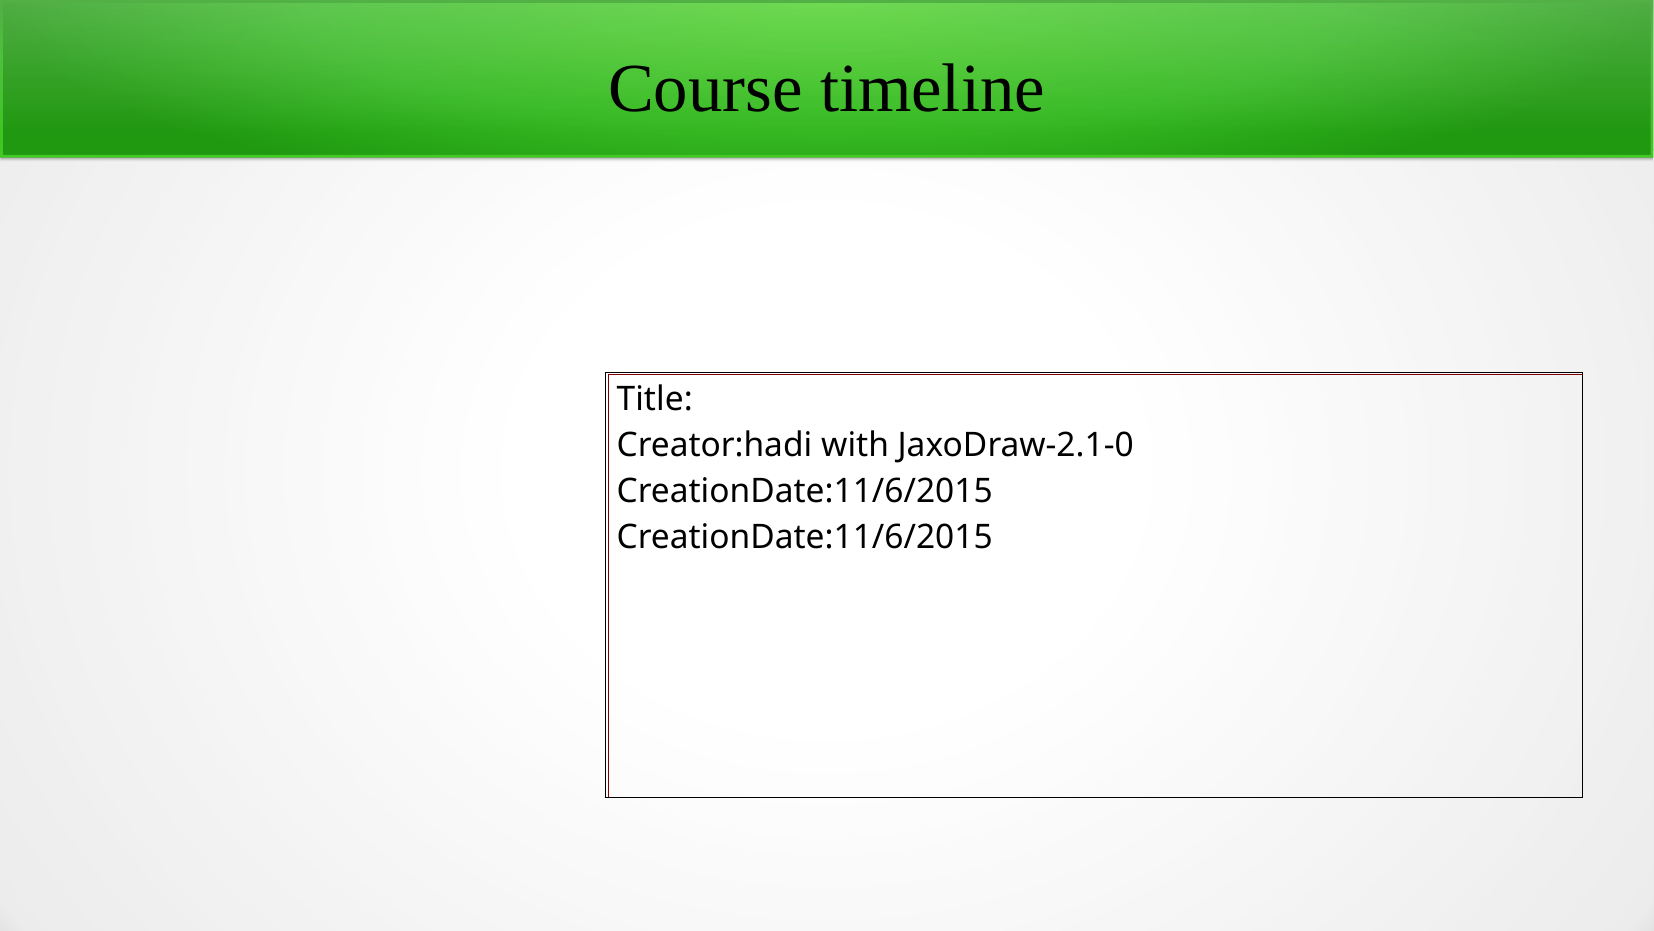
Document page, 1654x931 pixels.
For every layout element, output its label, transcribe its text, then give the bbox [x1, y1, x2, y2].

title Course timeline [82, 35, 1571, 142]
picture [605, 372, 1583, 798]
